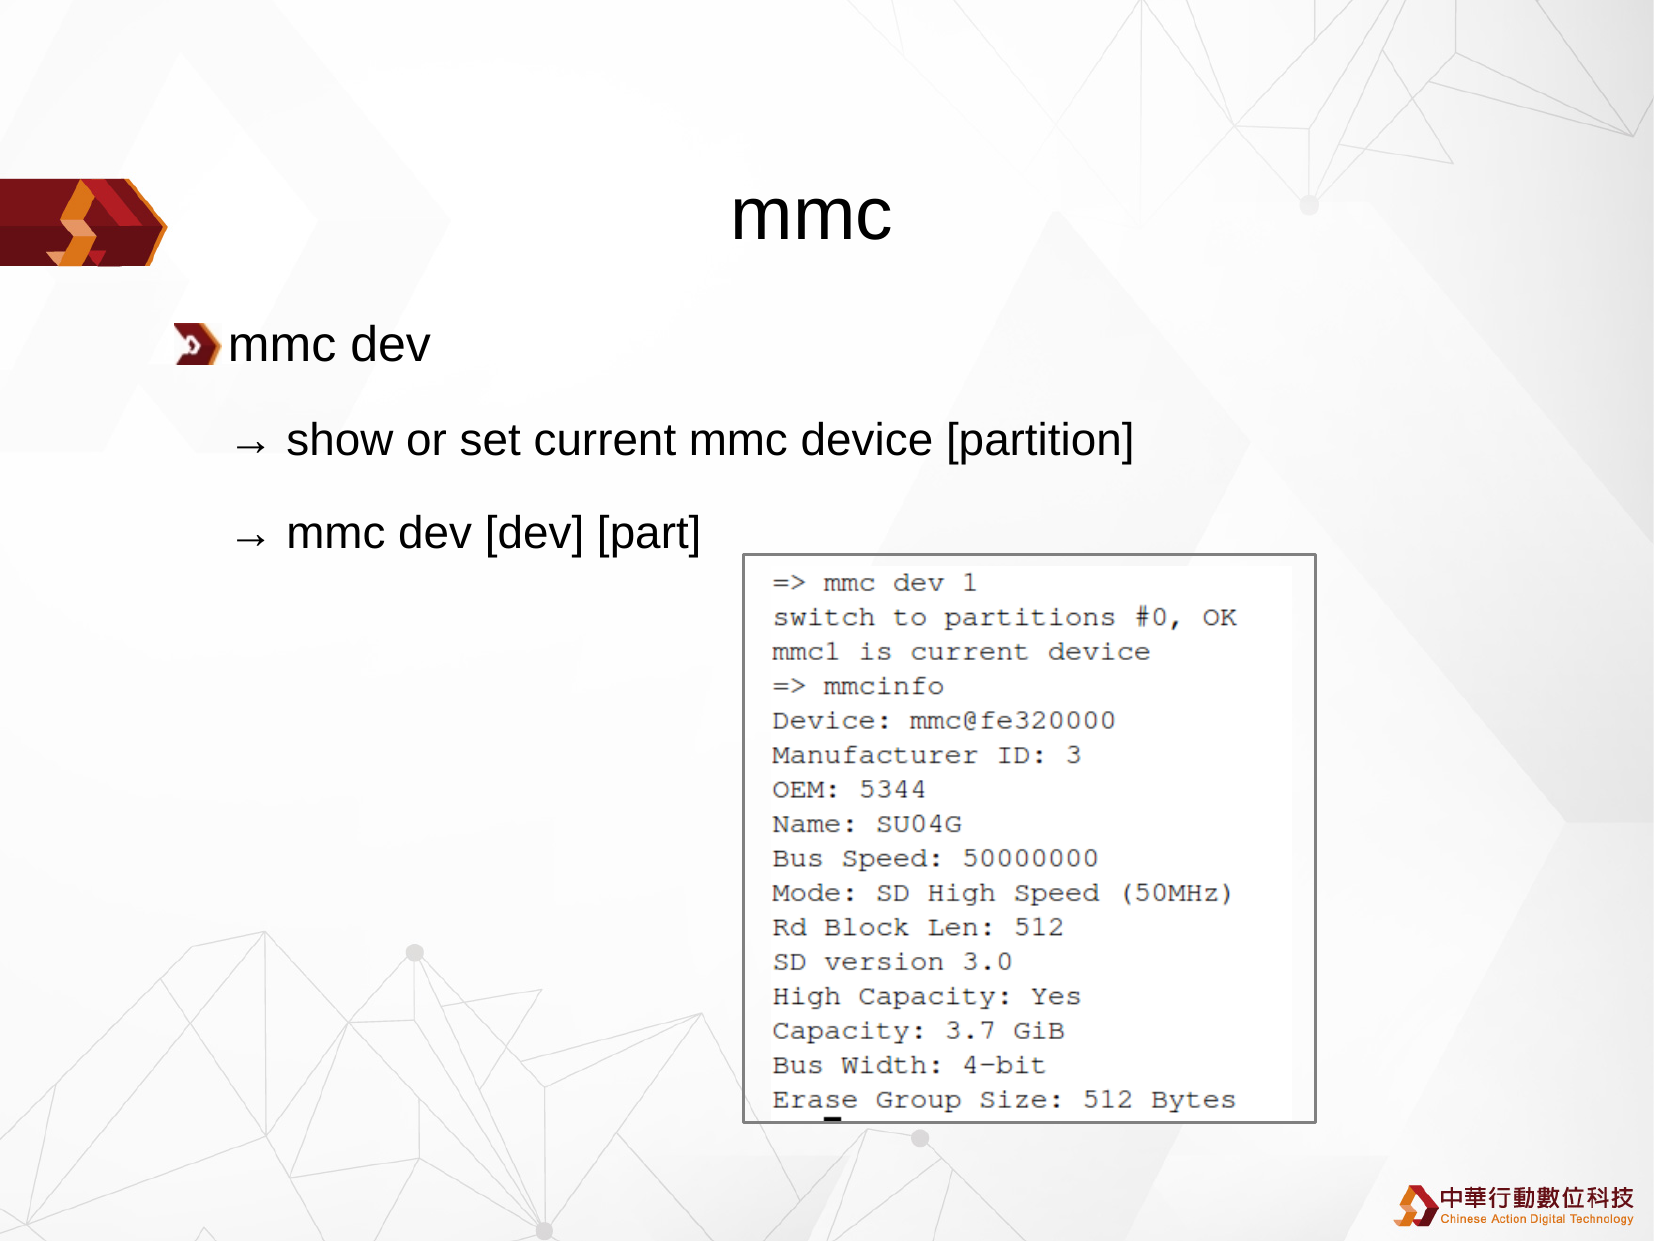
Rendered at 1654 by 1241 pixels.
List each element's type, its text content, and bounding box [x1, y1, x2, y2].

list mmc dev → show or set current mmc device [partition] → mmc dev [dev] [part] [745, 556, 1314, 1036]
list mmc dev → show or set current mmc device [partition] → mmc dev [dev] [part] [118, 316, 1471, 1036]
picture [0, 0, 1654, 1241]
title mmc [118, 129, 1506, 298]
